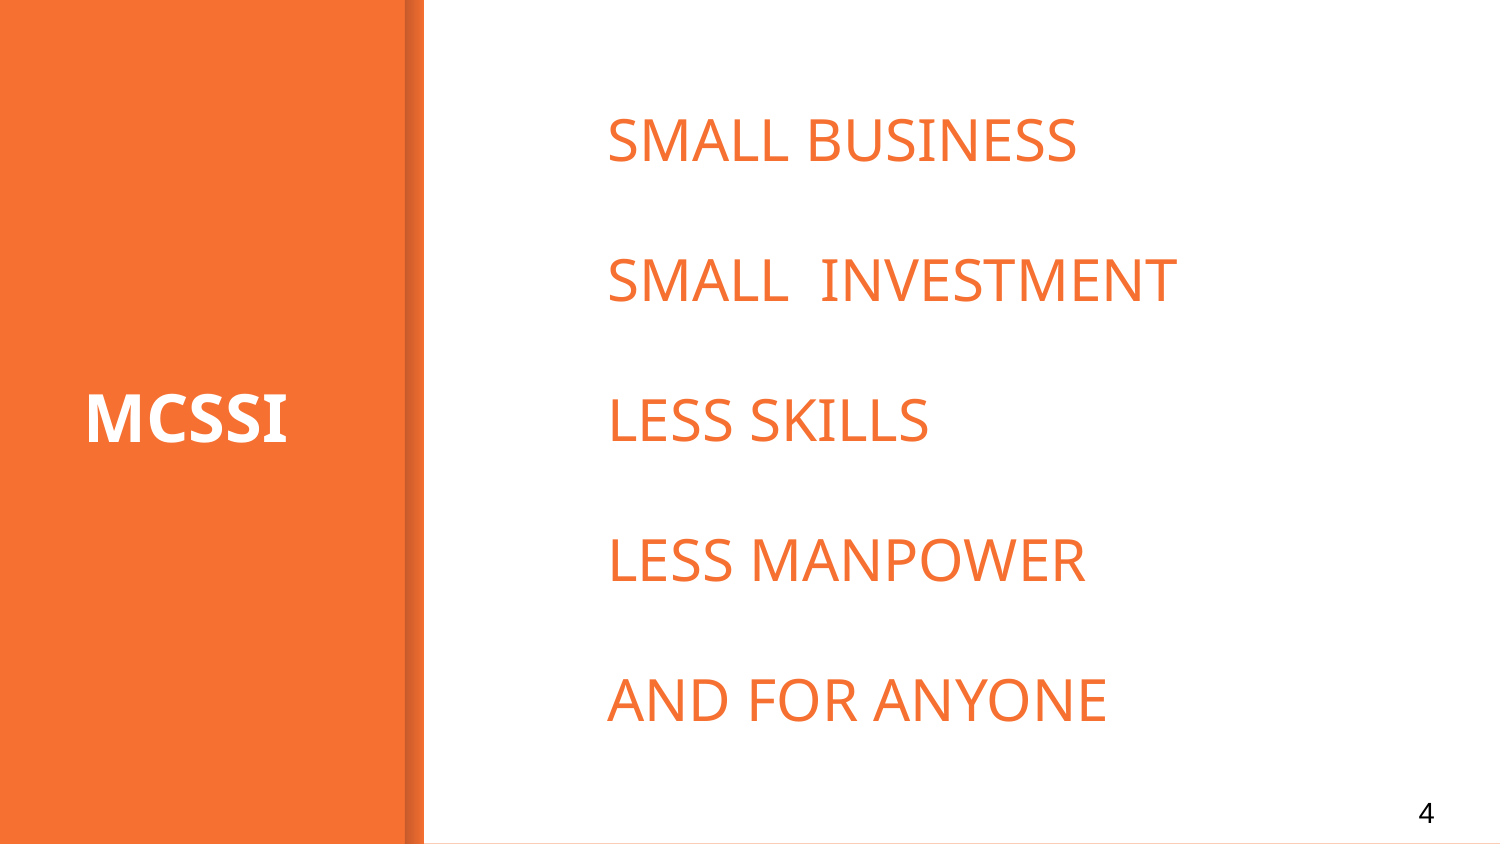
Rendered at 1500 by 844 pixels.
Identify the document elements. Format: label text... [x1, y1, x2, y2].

slide_number <number> [1403, 779, 1494, 844]
title MCSSI [68, 360, 405, 436]
list SMALL BUSINESS SMALL INVESTMENT LESS SKILLS LESS MANPOWER AND FOR ANYONE [592, 88, 1500, 756]
